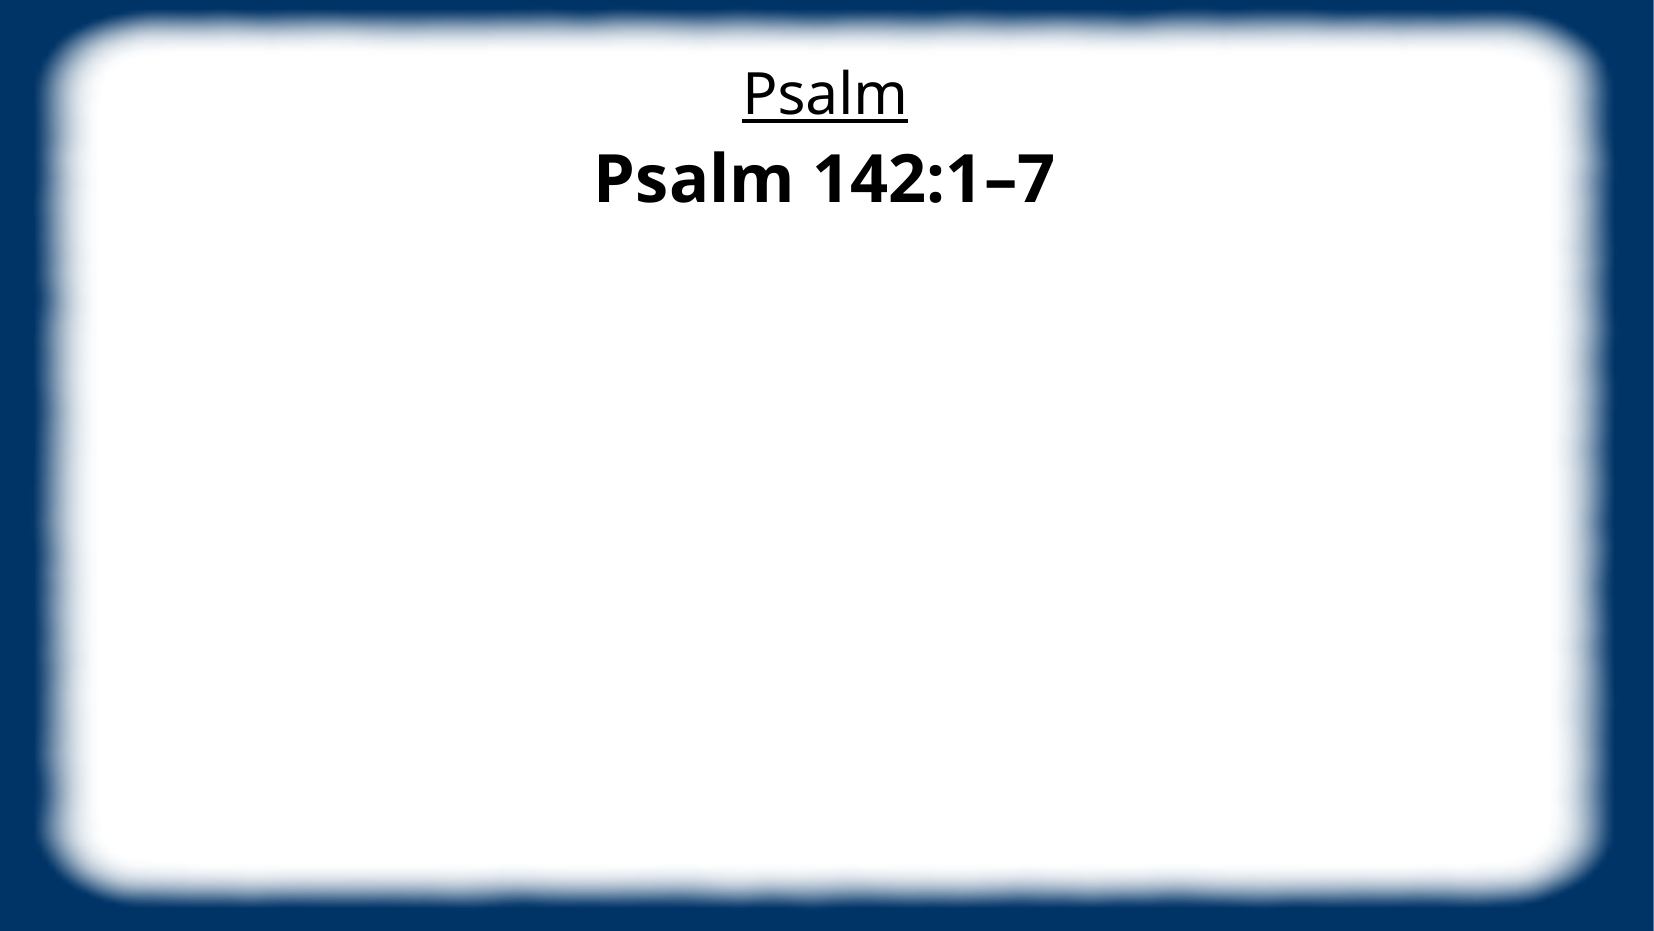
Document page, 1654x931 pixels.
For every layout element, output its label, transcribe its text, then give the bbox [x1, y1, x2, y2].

text_box Psalm Psalm 142:1–7 [90, 45, 1561, 226]
picture [0, 0, 1654, 931]
